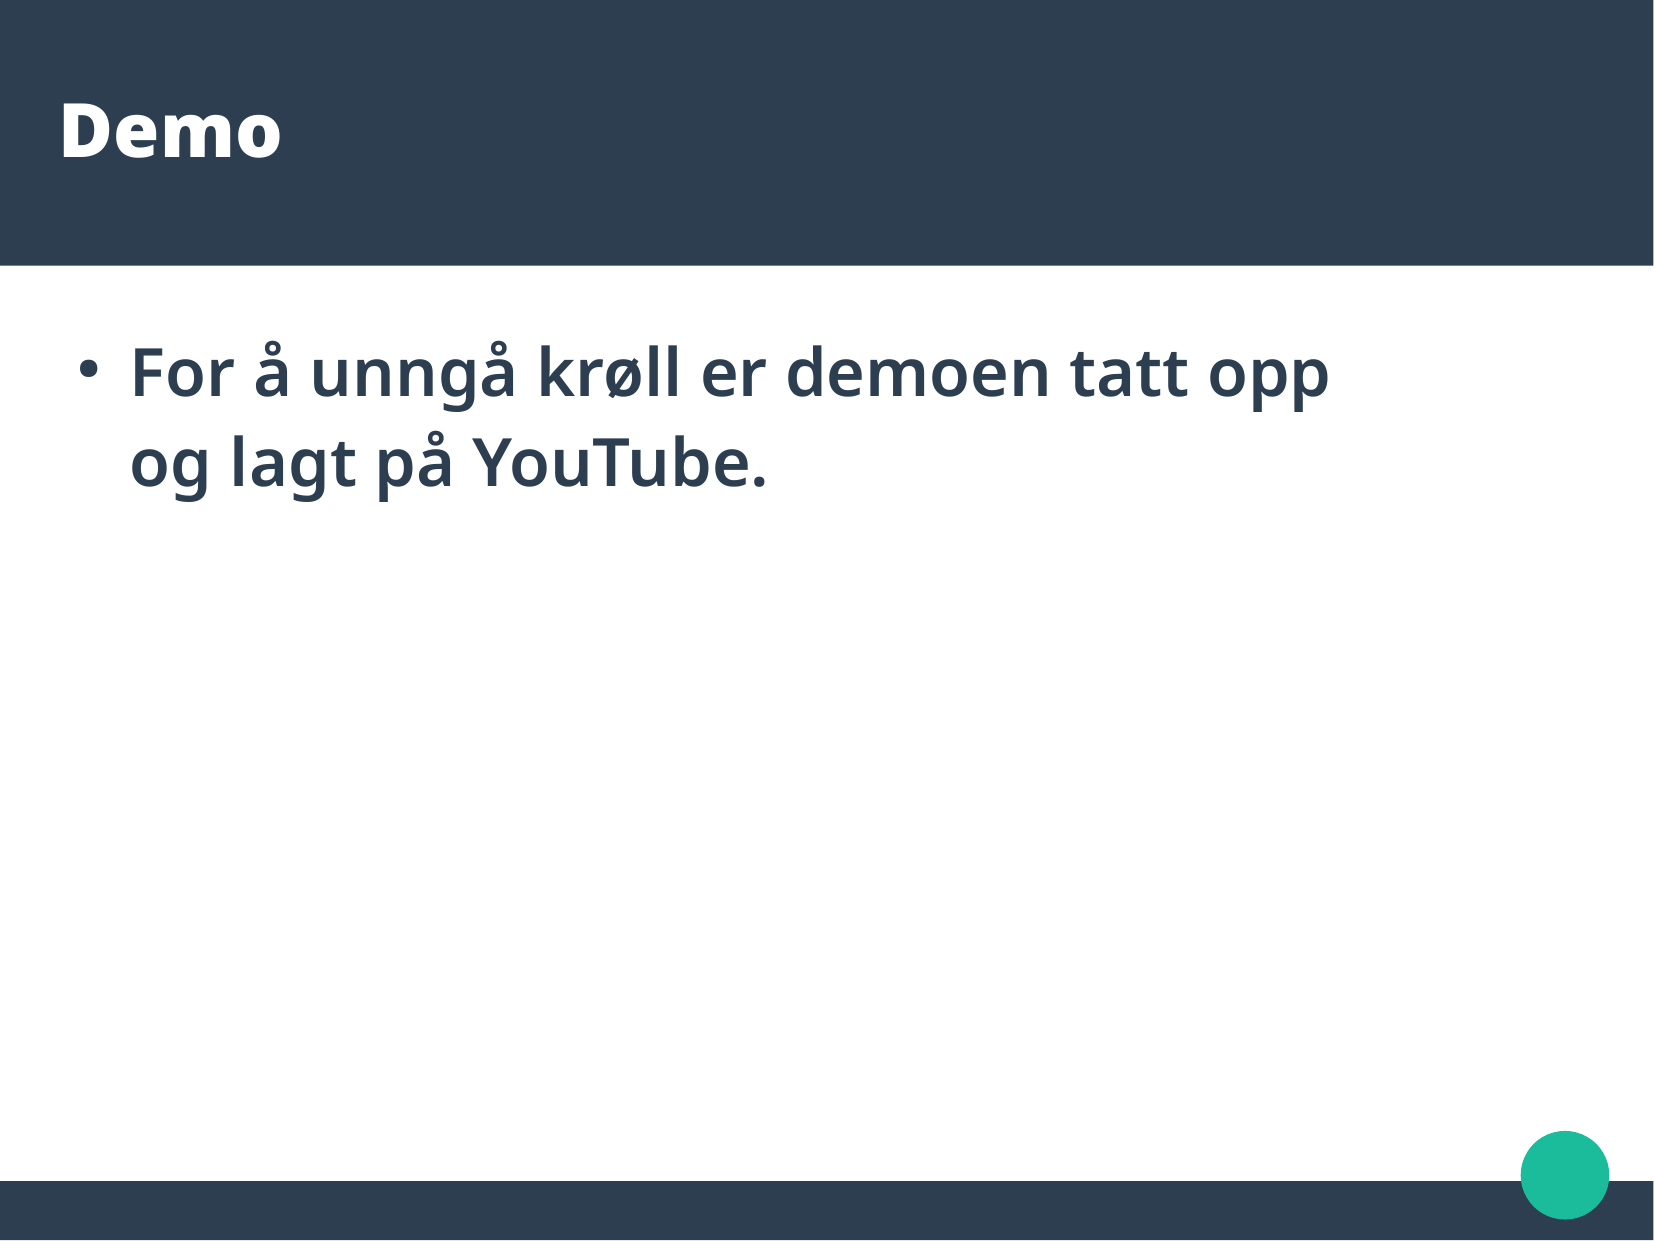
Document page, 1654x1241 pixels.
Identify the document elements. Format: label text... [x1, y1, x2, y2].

title Demo [59, 49, 1595, 207]
list For å unngå krøll er demoen tatt opp og lagt på YouTube. [59, 324, 1595, 1152]
